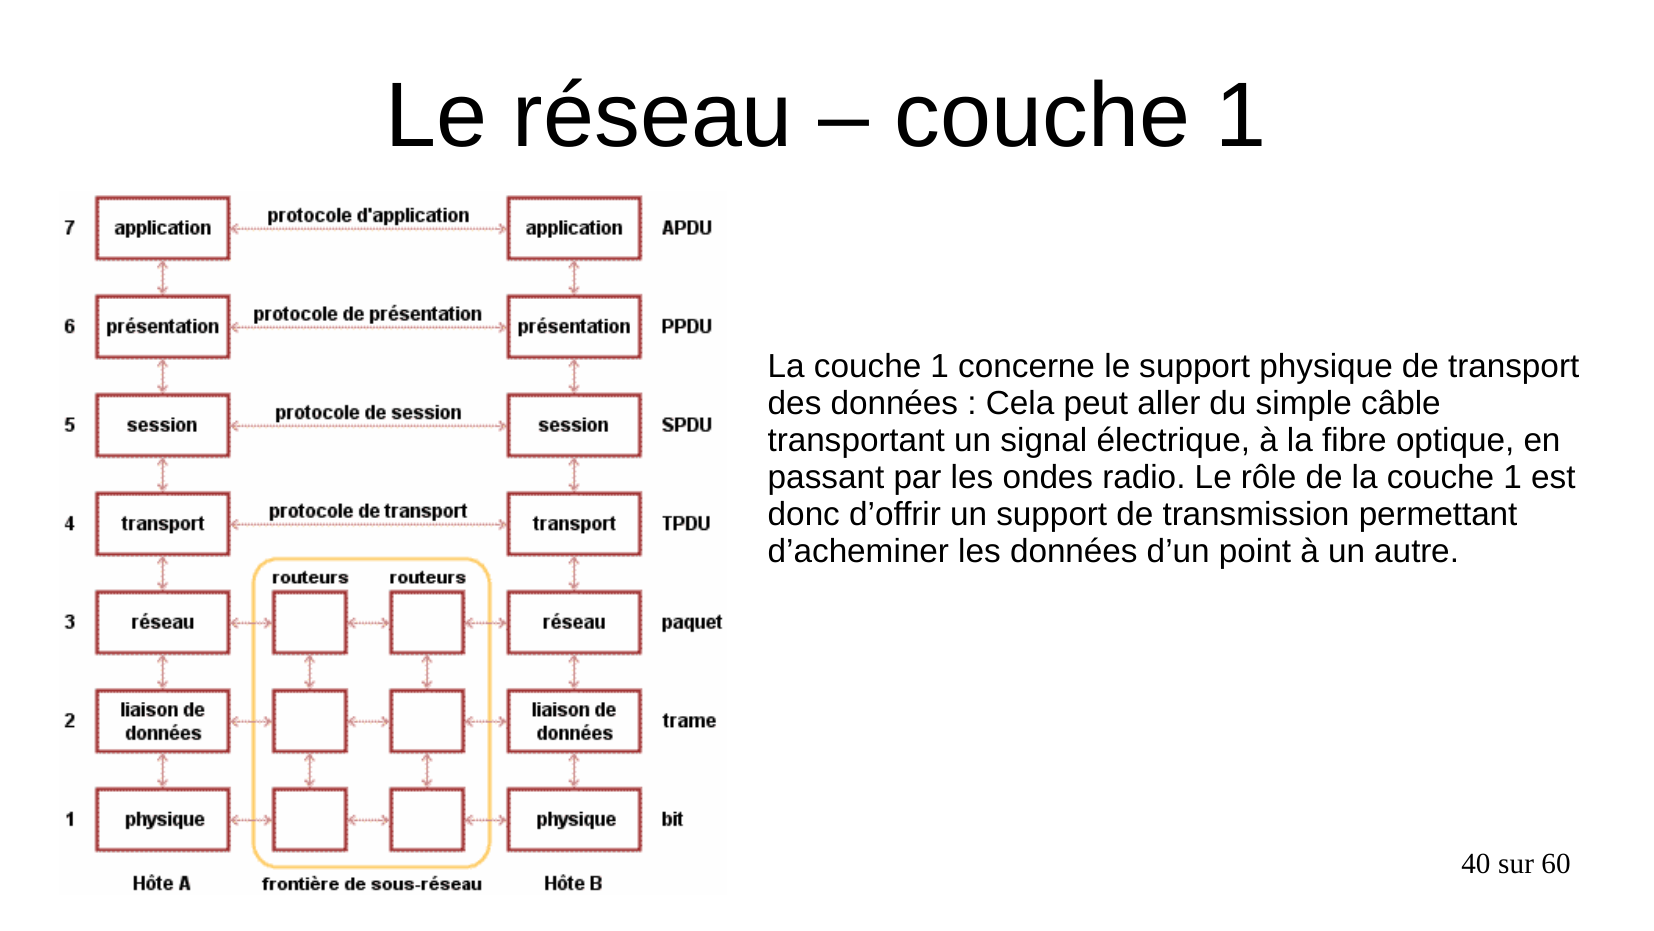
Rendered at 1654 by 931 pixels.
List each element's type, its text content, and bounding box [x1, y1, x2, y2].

title Le réseau – couche 1 [82, 37, 1571, 193]
picture [59, 191, 727, 895]
text_box La couche 1 concerne le support physique de transport des données : Cela peut aller du simple câble transportant un signal électrique, à la fibre optique, en passant par les ondes radio. Le rôle de la couche 1 est donc d’offrir un support de transmission permettant d’acheminer les données d’un point à un autre. [752, 339, 1639, 591]
